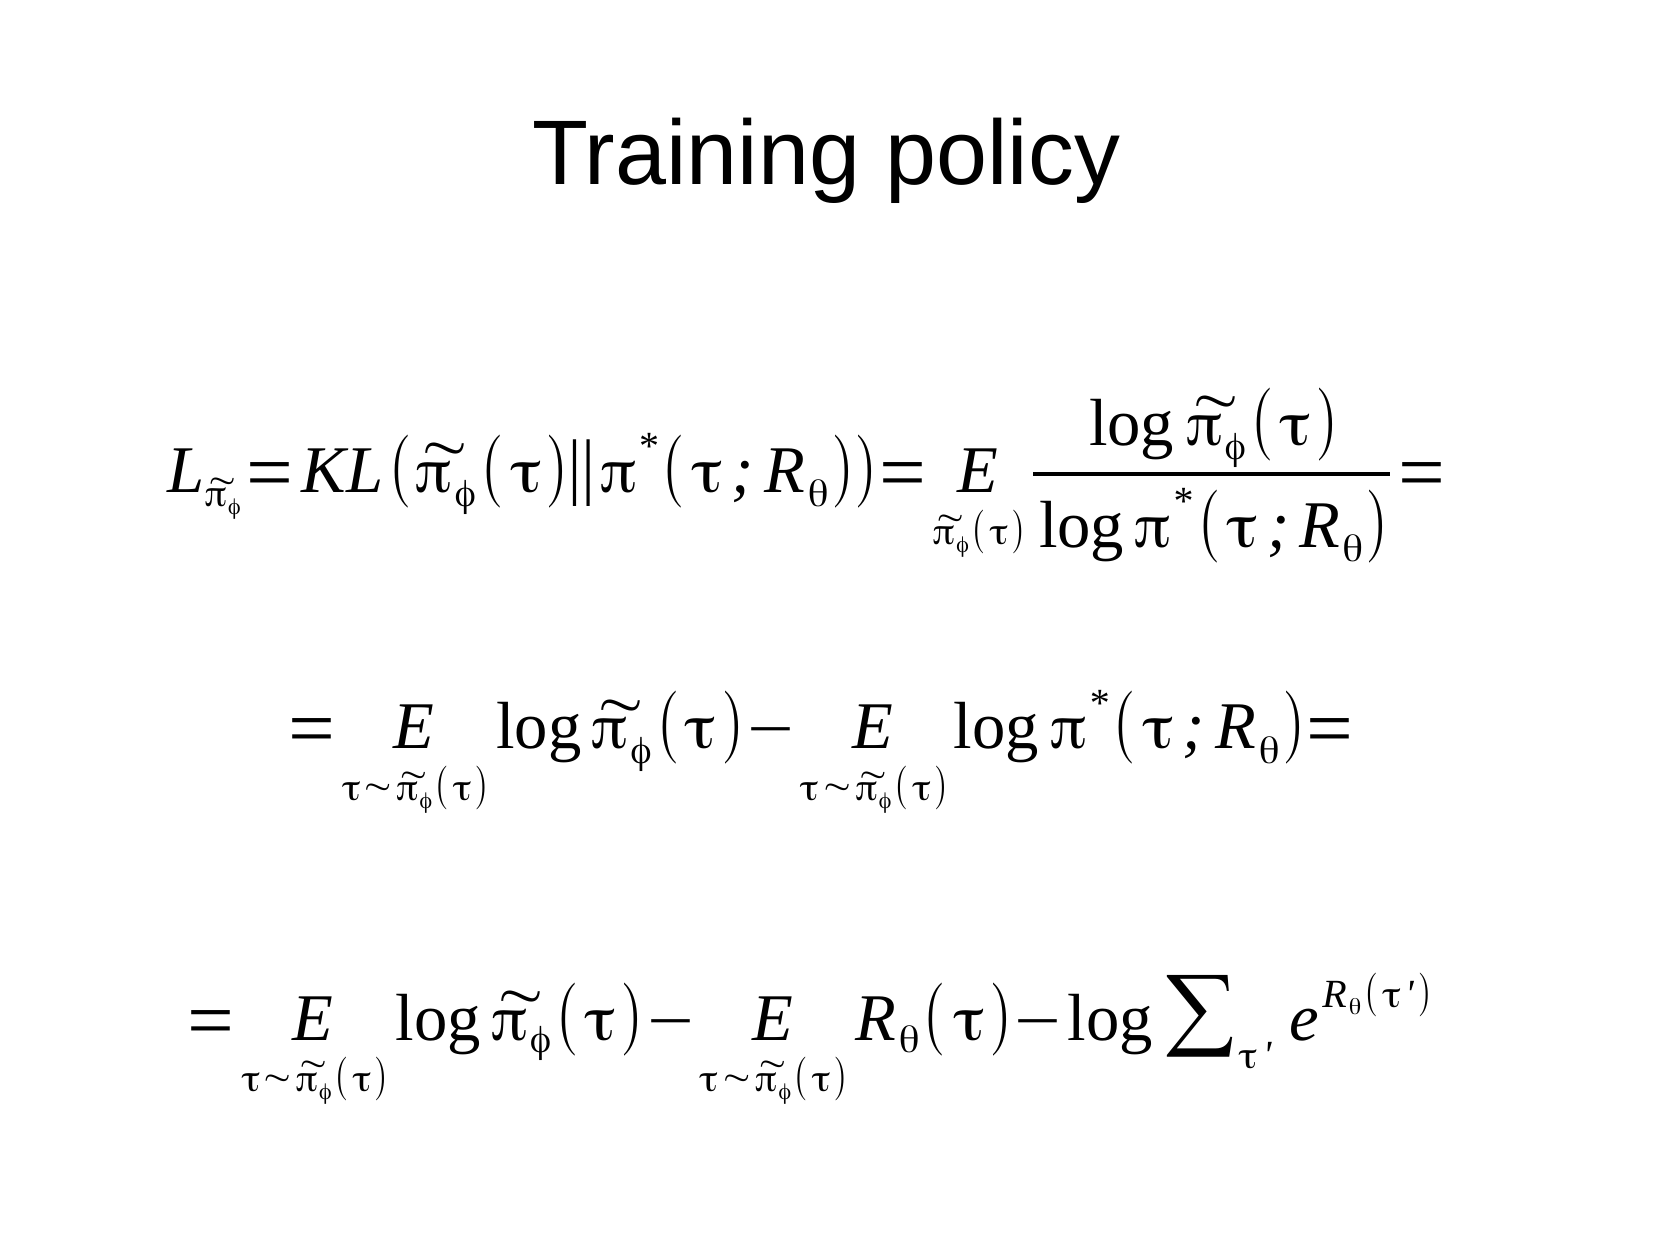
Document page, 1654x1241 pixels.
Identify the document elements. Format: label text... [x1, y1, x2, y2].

chart [173, 969, 1438, 1105]
title Training policy [82, 49, 1571, 257]
chart [156, 384, 1459, 567]
chart [274, 680, 1369, 815]
